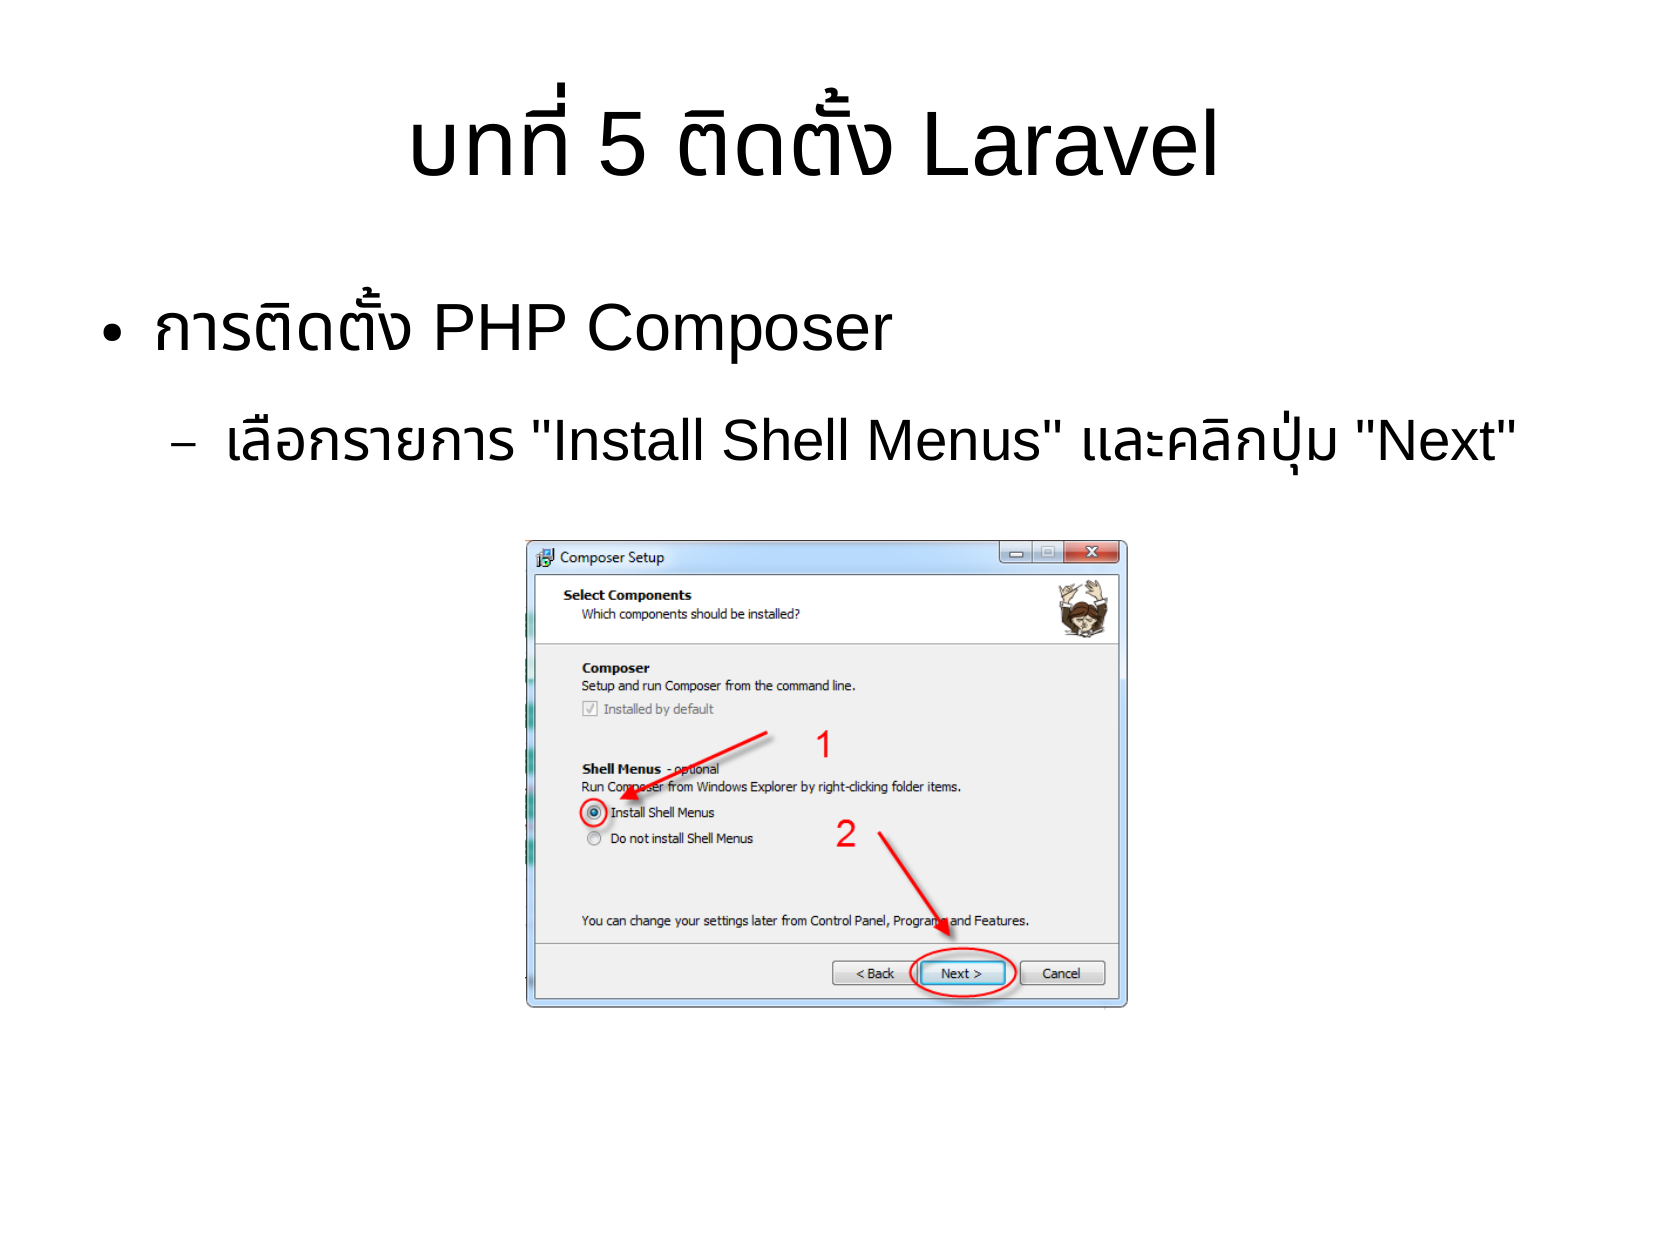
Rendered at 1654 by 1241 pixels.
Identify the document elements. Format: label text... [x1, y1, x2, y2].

list การติดตั้ง PHP Composer เลือกรายการ "Install Shell Menus" และคลิกปุ่ม "Next" [82, 290, 1571, 1010]
title บทที่ 5 ติดตั้ง Laravel [82, 49, 1571, 257]
picture [525, 540, 1129, 1010]
